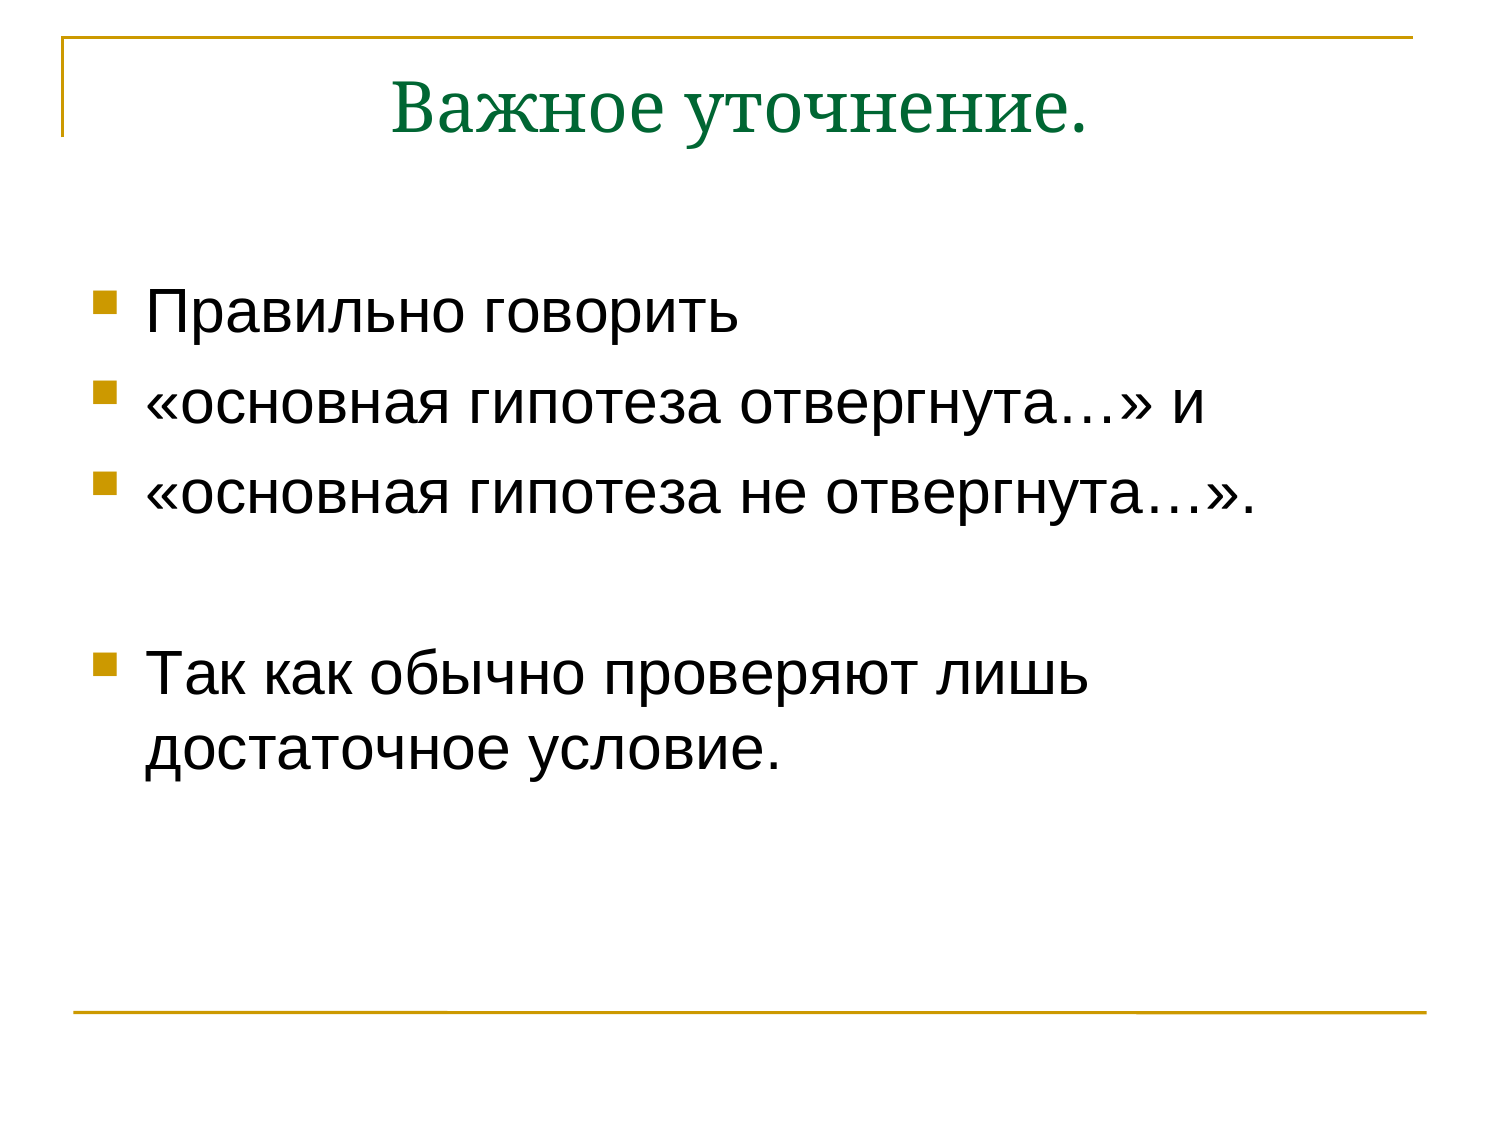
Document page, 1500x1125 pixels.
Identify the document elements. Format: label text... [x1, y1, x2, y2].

list Правильно говорить «основная гипотеза отвергнута…» и «основная гипотеза не отвергнута…». Так как обычно проверяют лишь достаточное условие. [75, 262, 1426, 1006]
title Важное уточнение. [75, 45, 1426, 233]
